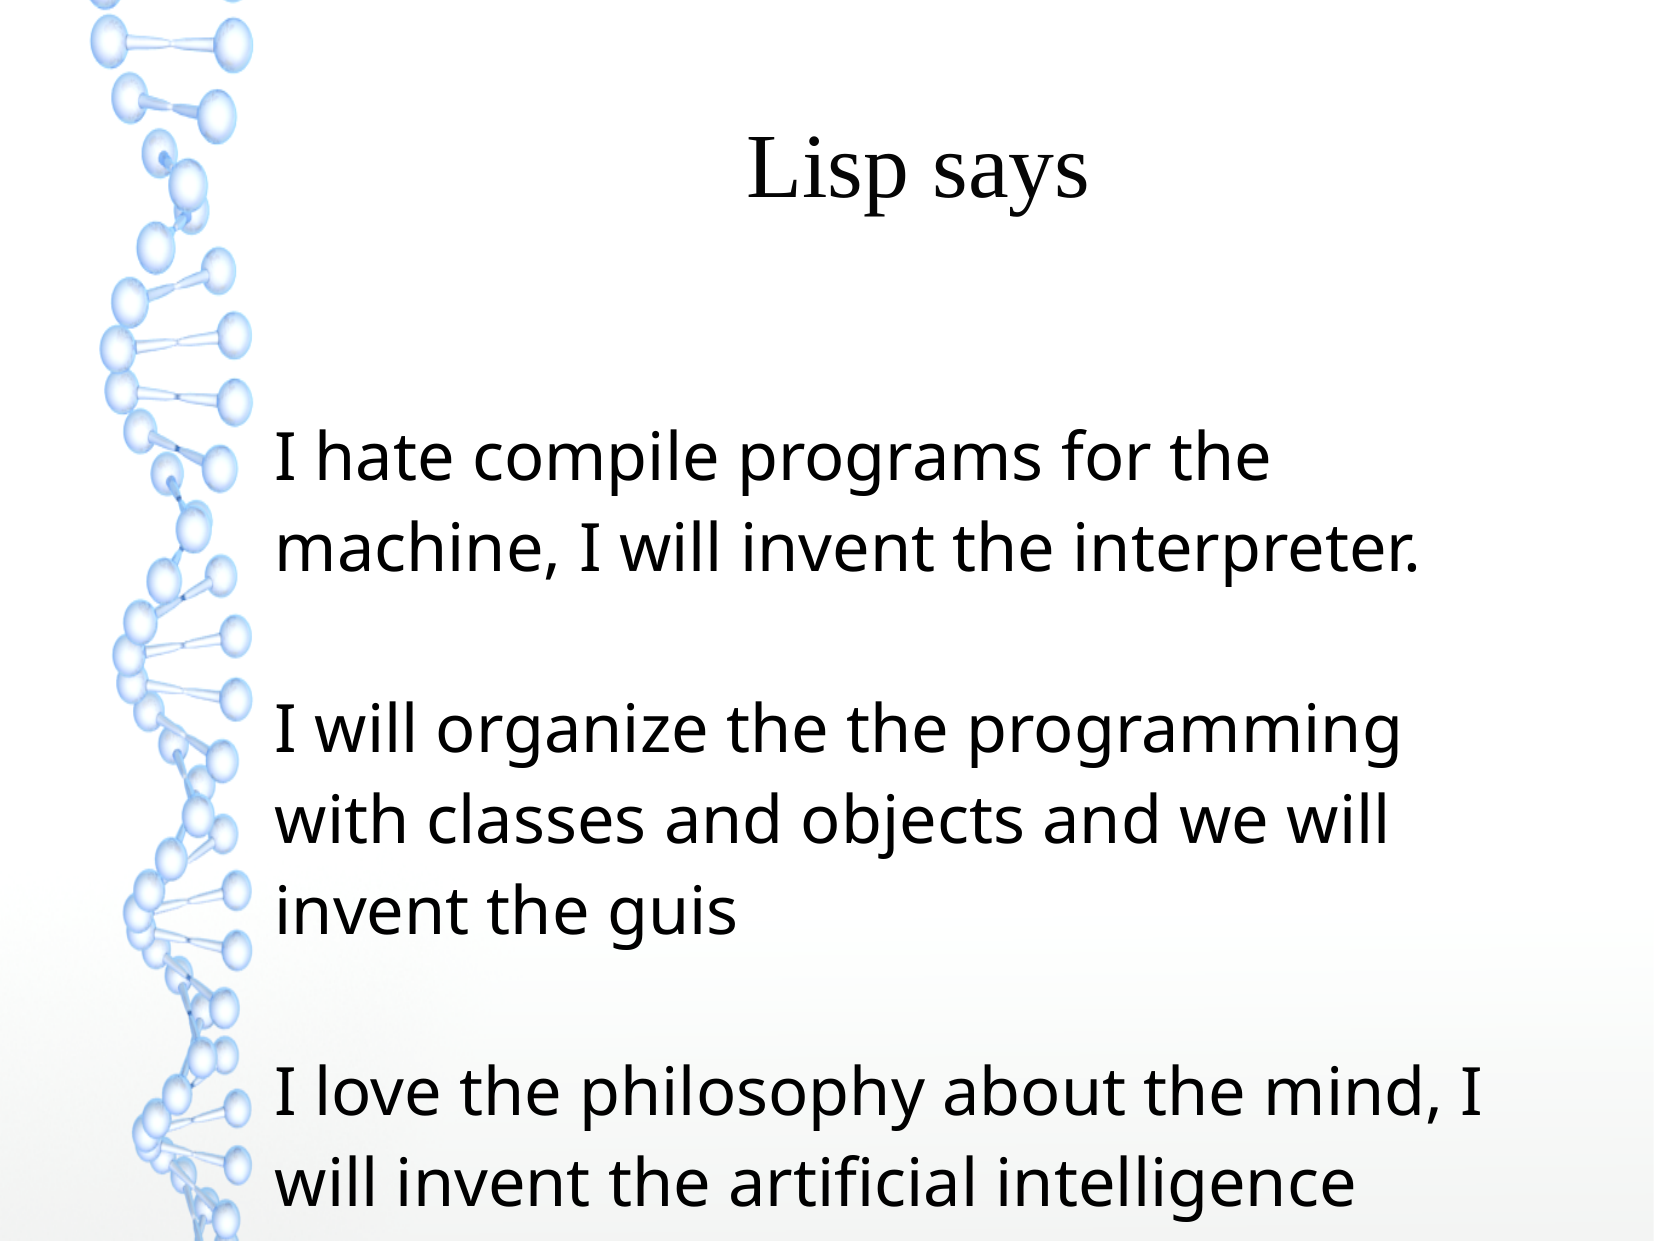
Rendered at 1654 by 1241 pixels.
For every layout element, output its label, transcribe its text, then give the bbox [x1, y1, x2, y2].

text_box I hate compile programs for the machine, I will invent the interpreter. I will organize the the programming with classes and objects and we will invent the guis I love the philosophy about the mind, I will invent the artificial intelligence [259, 401, 1571, 1083]
title Lisp says [265, 89, 1595, 243]
picture [0, 0, 1654, 1241]
